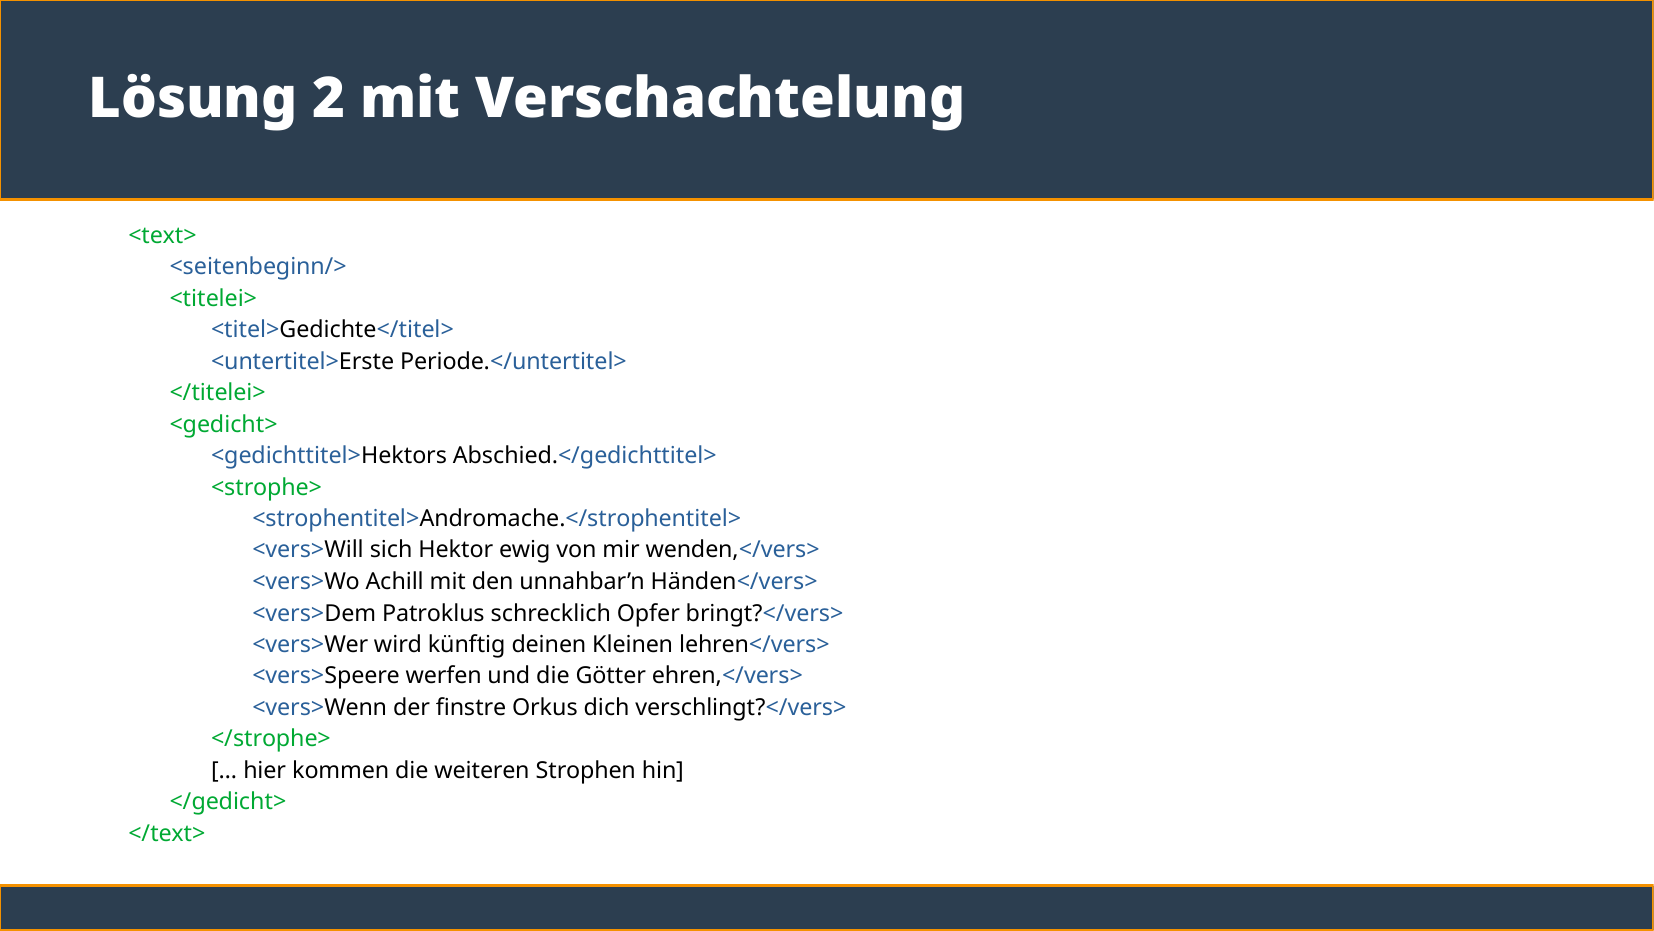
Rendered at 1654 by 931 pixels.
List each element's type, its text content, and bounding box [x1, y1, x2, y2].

list <text> <seitenbeginn/> <titelei> <titel>Gedichte</titel> <untertitel>Erste Periode.</untertitel> </titelei> <gedicht> <gedichttitel>Hektors Abschied.</gedichttitel> <strophe> <strophentitel>Andromache.</strophentitel> <vers>Will sich Hektor ewig von mir wenden,</vers> <vers>Wo Achill mit den unnahbar’n Händen</vers> <vers>Dem Patroklus schrecklich Opfer bringt?</vers> <vers>Wer wird künftig deinen Kleinen lehren</vers> <vers>Speere werfen und die Götter ehren,</vers> <vers>Wenn der finstre Orkus dich verschlingt?</vers> </strophe> [… hier kommen die weiteren Strophen hin] </gedicht> </text> [88, 218, 1565, 869]
title Lösung 2 mit Verschachtelung [88, 14, 1565, 178]
